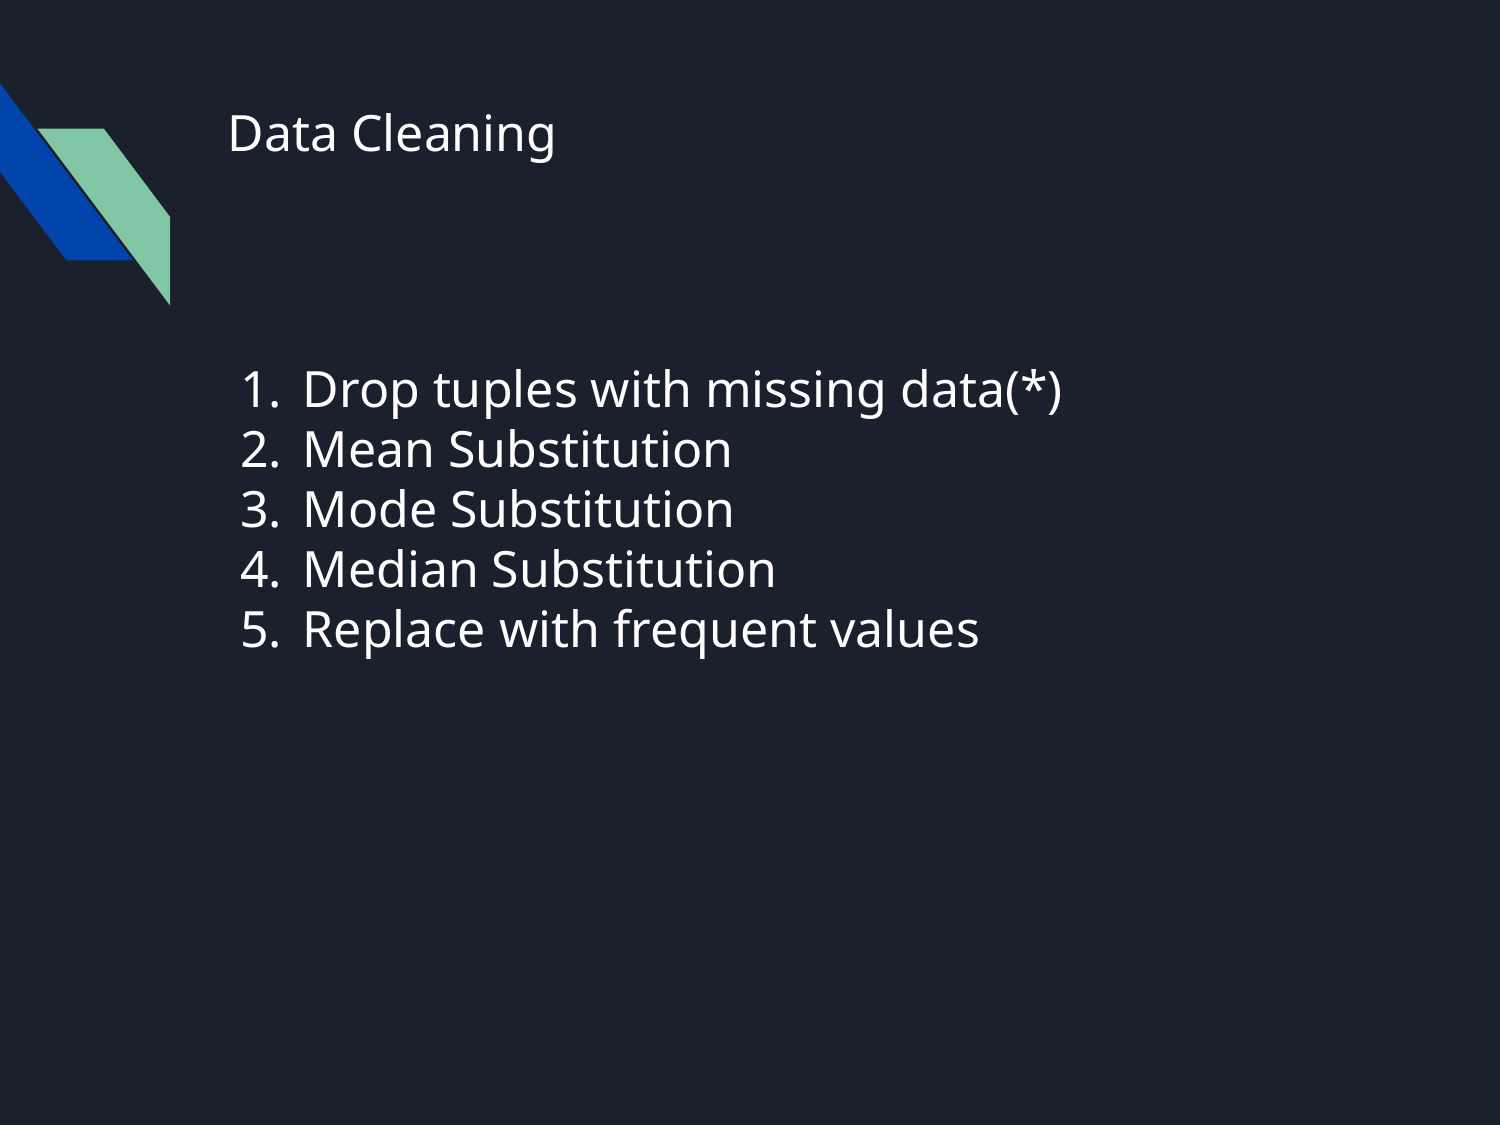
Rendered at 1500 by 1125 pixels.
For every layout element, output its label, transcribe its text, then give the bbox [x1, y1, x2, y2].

list Drop tuples with missing data(*) Mean Substitution Mode Substitution Median Substitution Replace with frequent values [212, 342, 1368, 980]
title Data Cleaning [212, 86, 1368, 287]
